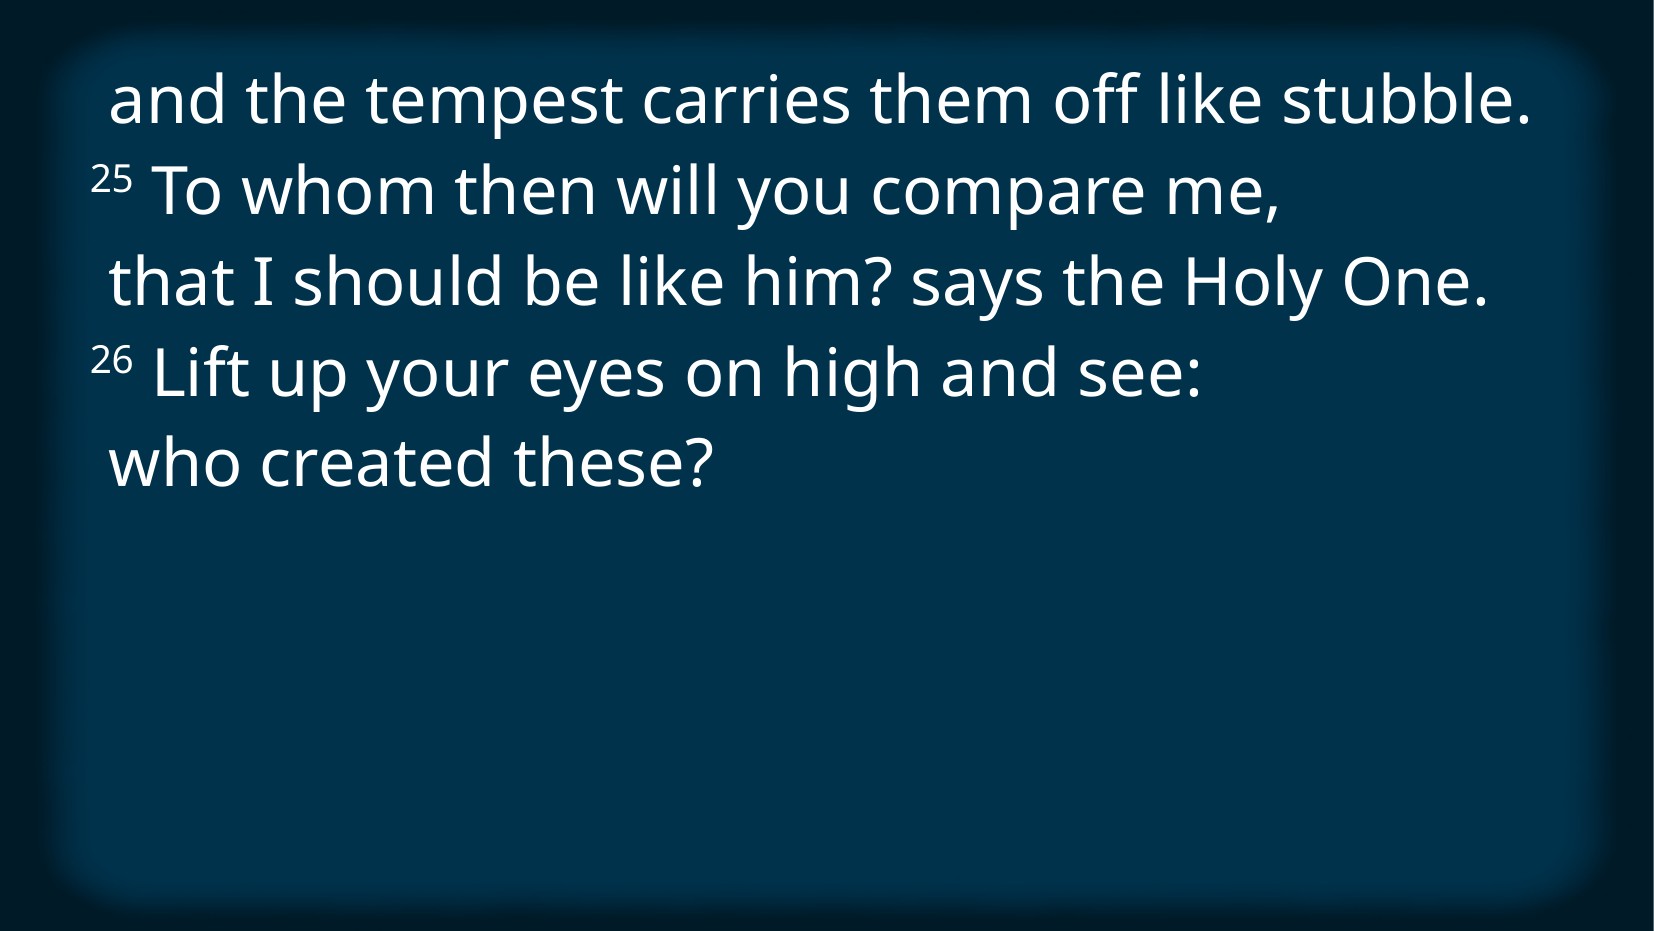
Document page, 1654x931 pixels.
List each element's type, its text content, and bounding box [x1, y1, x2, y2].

picture [0, 0, 1654, 931]
text_box and the tempest carries them off like stubble. 25 To whom then will you compare me, that I should be like him? says the Holy One. 26 Lift up your eyes on high and see: who created these? [75, 45, 1591, 504]
